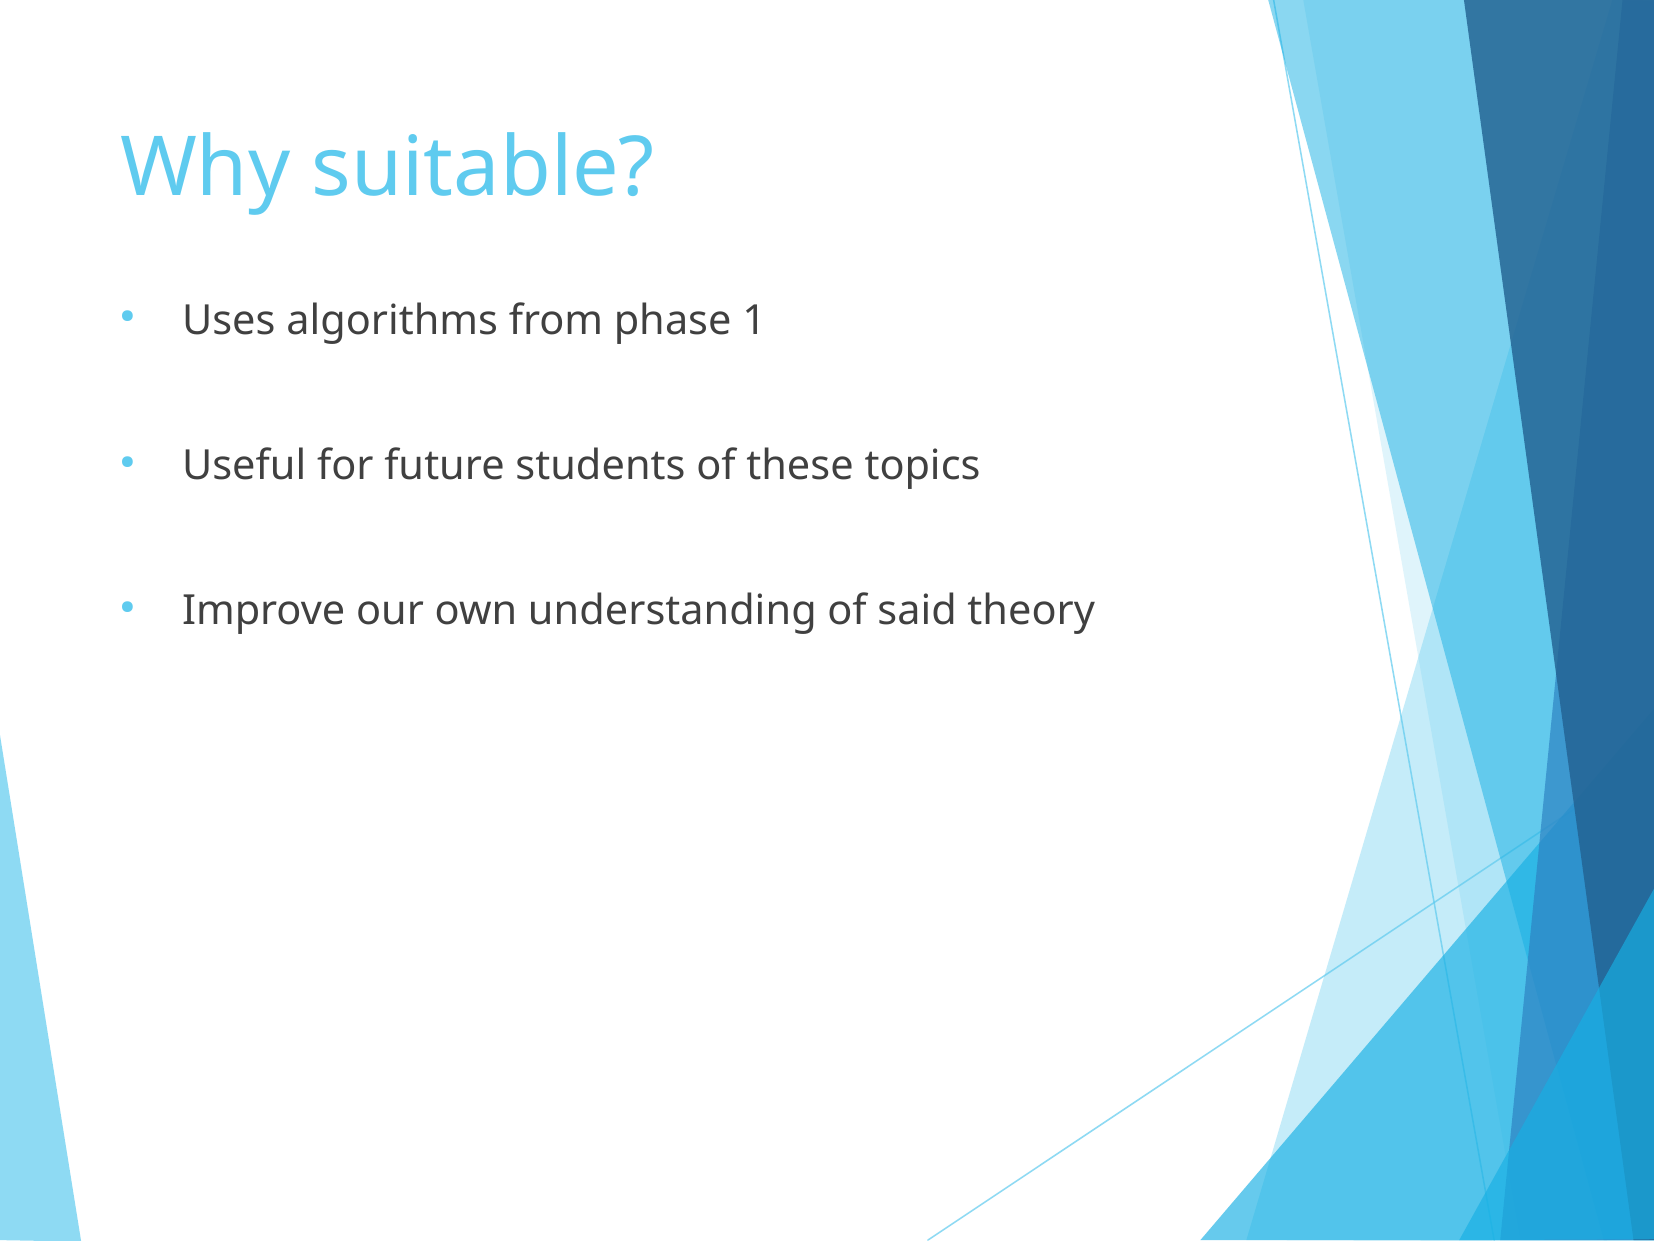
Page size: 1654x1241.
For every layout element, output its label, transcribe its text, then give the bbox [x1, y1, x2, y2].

title Why suitable? [105, 105, 931, 313]
list Uses algorithms from phase 1 Useful for future students of these topics Improve our own understanding of said theory [105, 285, 1594, 1005]
